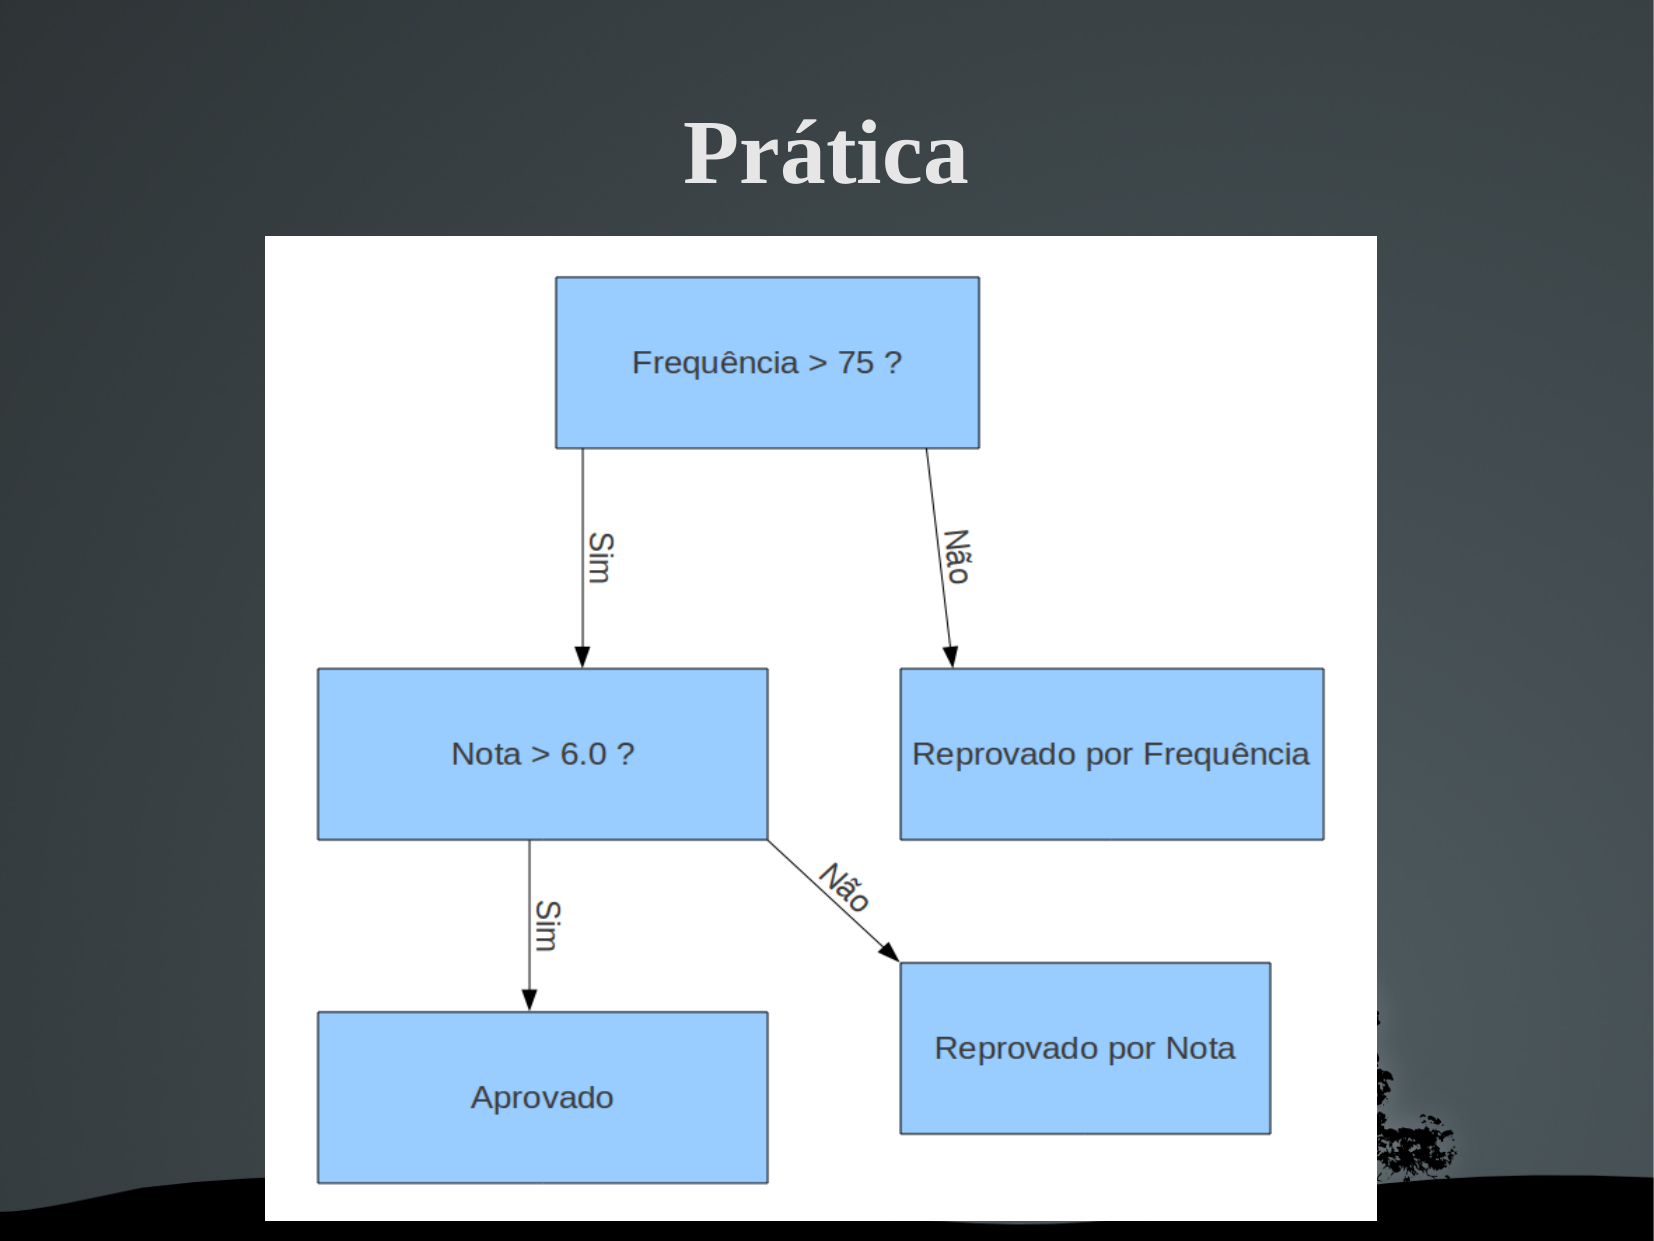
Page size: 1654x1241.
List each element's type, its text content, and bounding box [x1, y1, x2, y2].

title Prática [82, 56, 1571, 250]
picture [0, 0, 1654, 1241]
